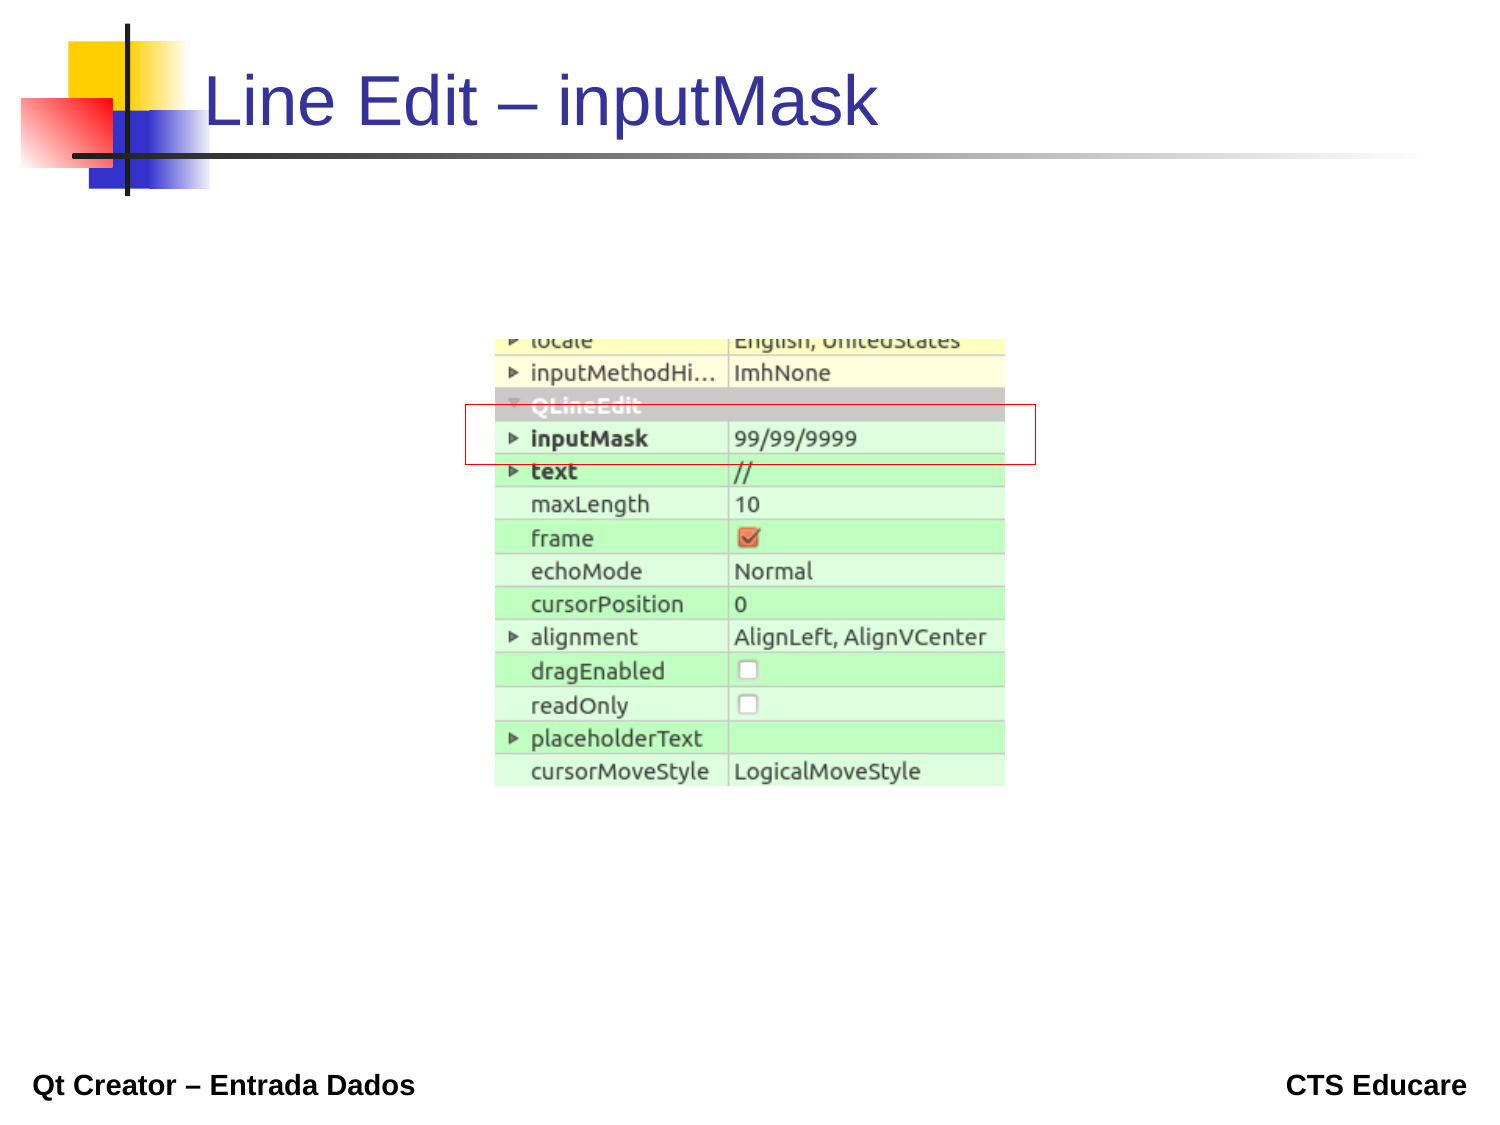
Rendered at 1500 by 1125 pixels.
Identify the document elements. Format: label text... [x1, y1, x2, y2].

picture [495, 405, 1005, 464]
picture [495, 465, 1005, 786]
title Line Edit – inputMask [188, 46, 1468, 149]
picture [495, 339, 1005, 404]
